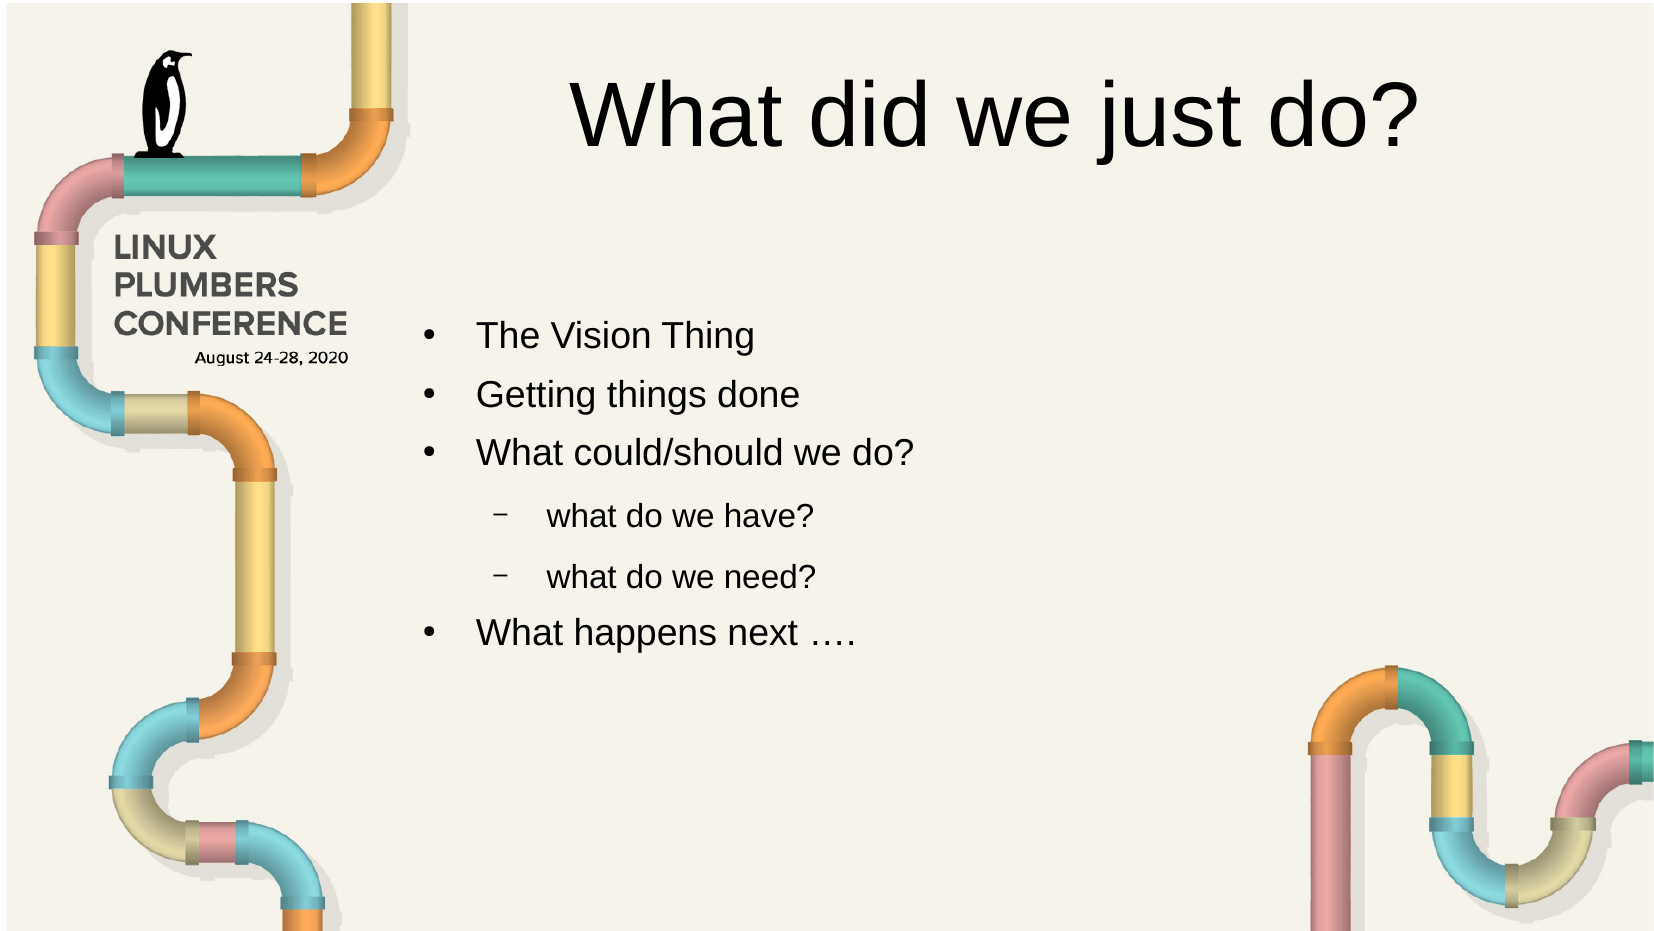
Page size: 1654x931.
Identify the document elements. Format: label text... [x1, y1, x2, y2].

title What did we just do? [420, 37, 1571, 193]
picture [6, 3, 1654, 931]
list The Vision Thing Getting things done What could/should we do? what do we have? what do we need? What happens next …. [405, 315, 1436, 901]
